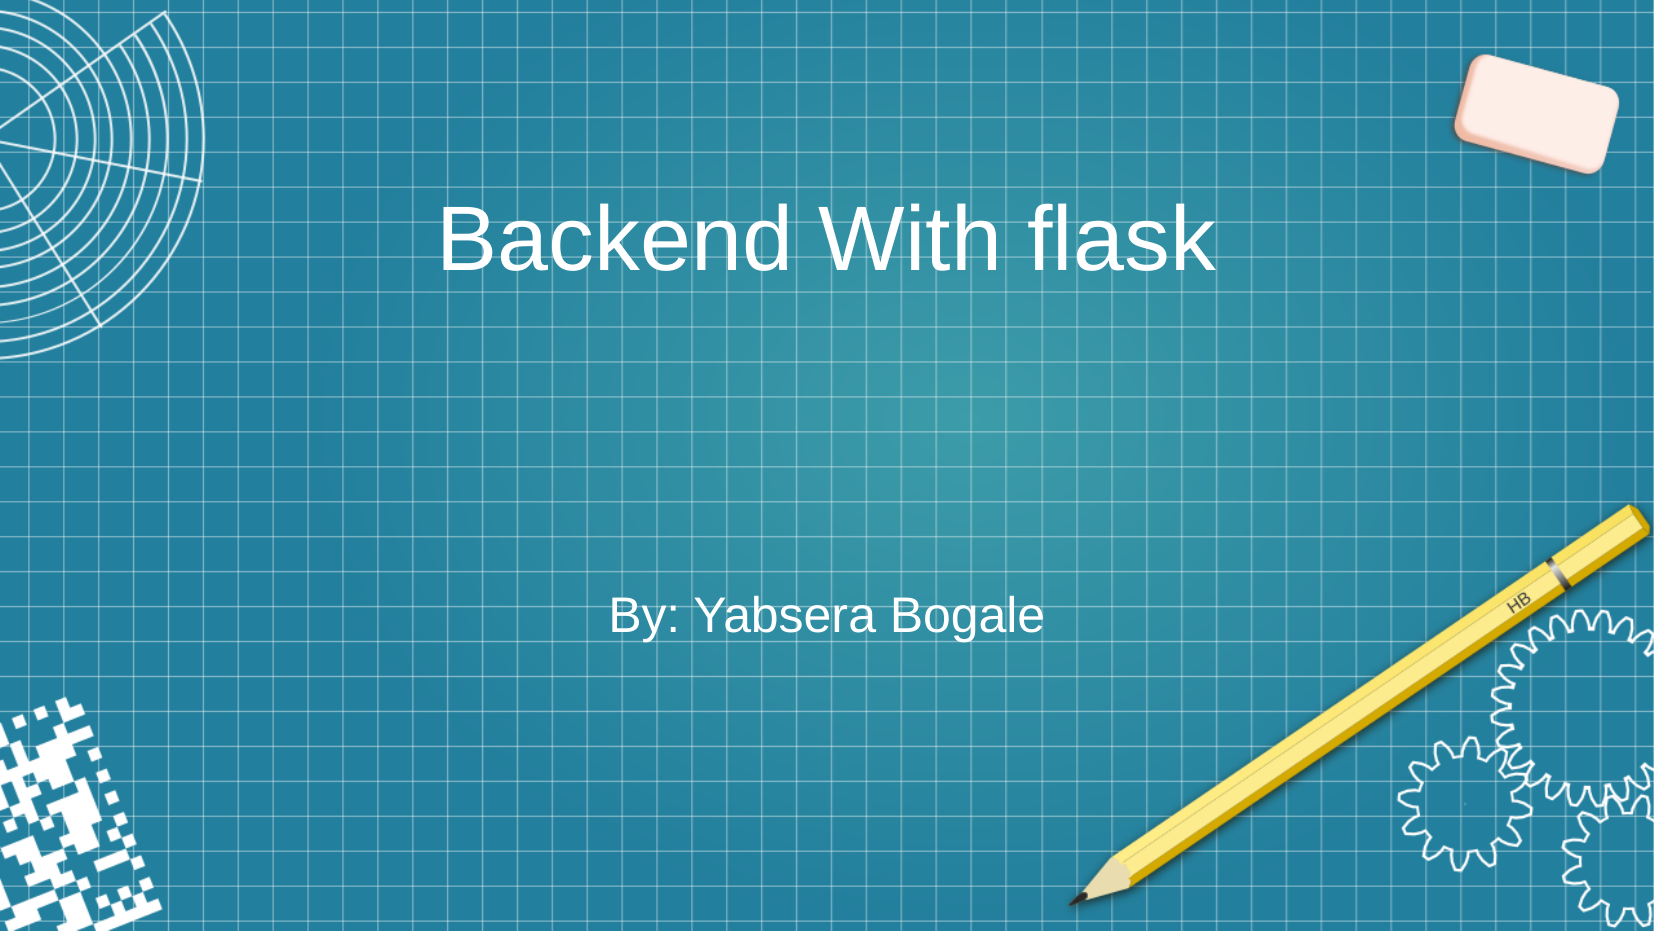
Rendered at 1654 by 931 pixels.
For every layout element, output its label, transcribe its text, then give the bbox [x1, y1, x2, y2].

picture [0, 0, 1654, 931]
subtitle By: Yabsera Bogale [82, 389, 1571, 842]
title Backend With flask [82, 132, 1571, 346]
